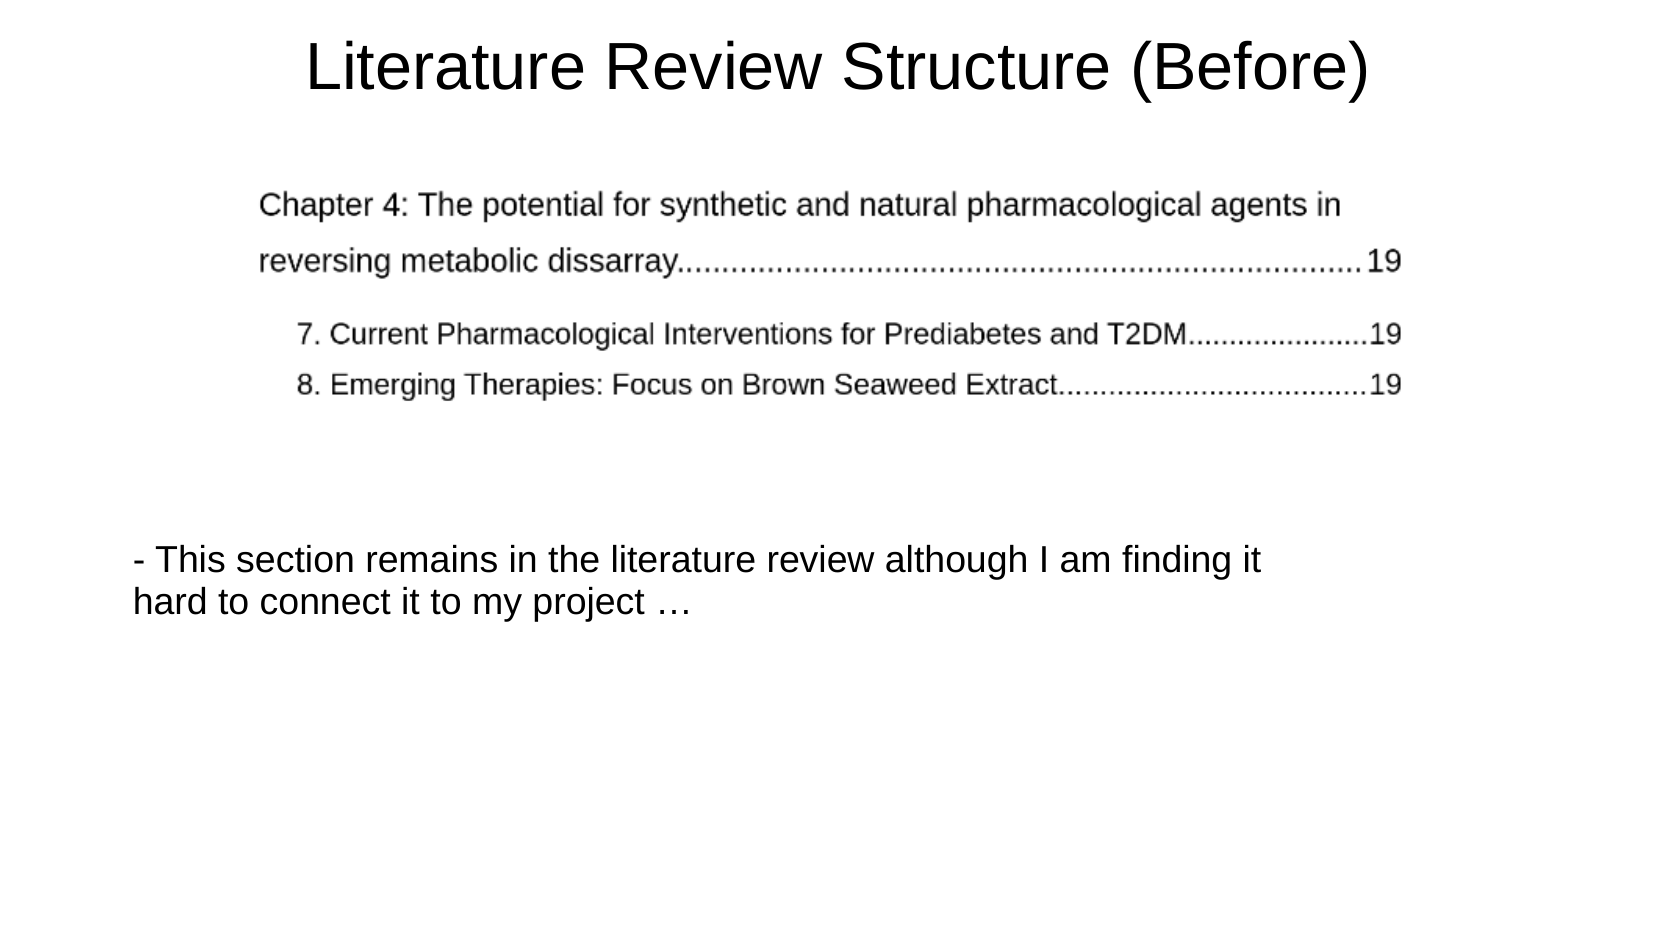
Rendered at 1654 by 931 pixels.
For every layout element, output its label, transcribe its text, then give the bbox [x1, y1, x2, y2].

picture [245, 177, 1418, 412]
title Literature Review Structure (Before) [141, 14, 1536, 119]
text_box - This section remains in the literature review although I am finding it hard to connect it to my project … [118, 531, 1329, 827]
